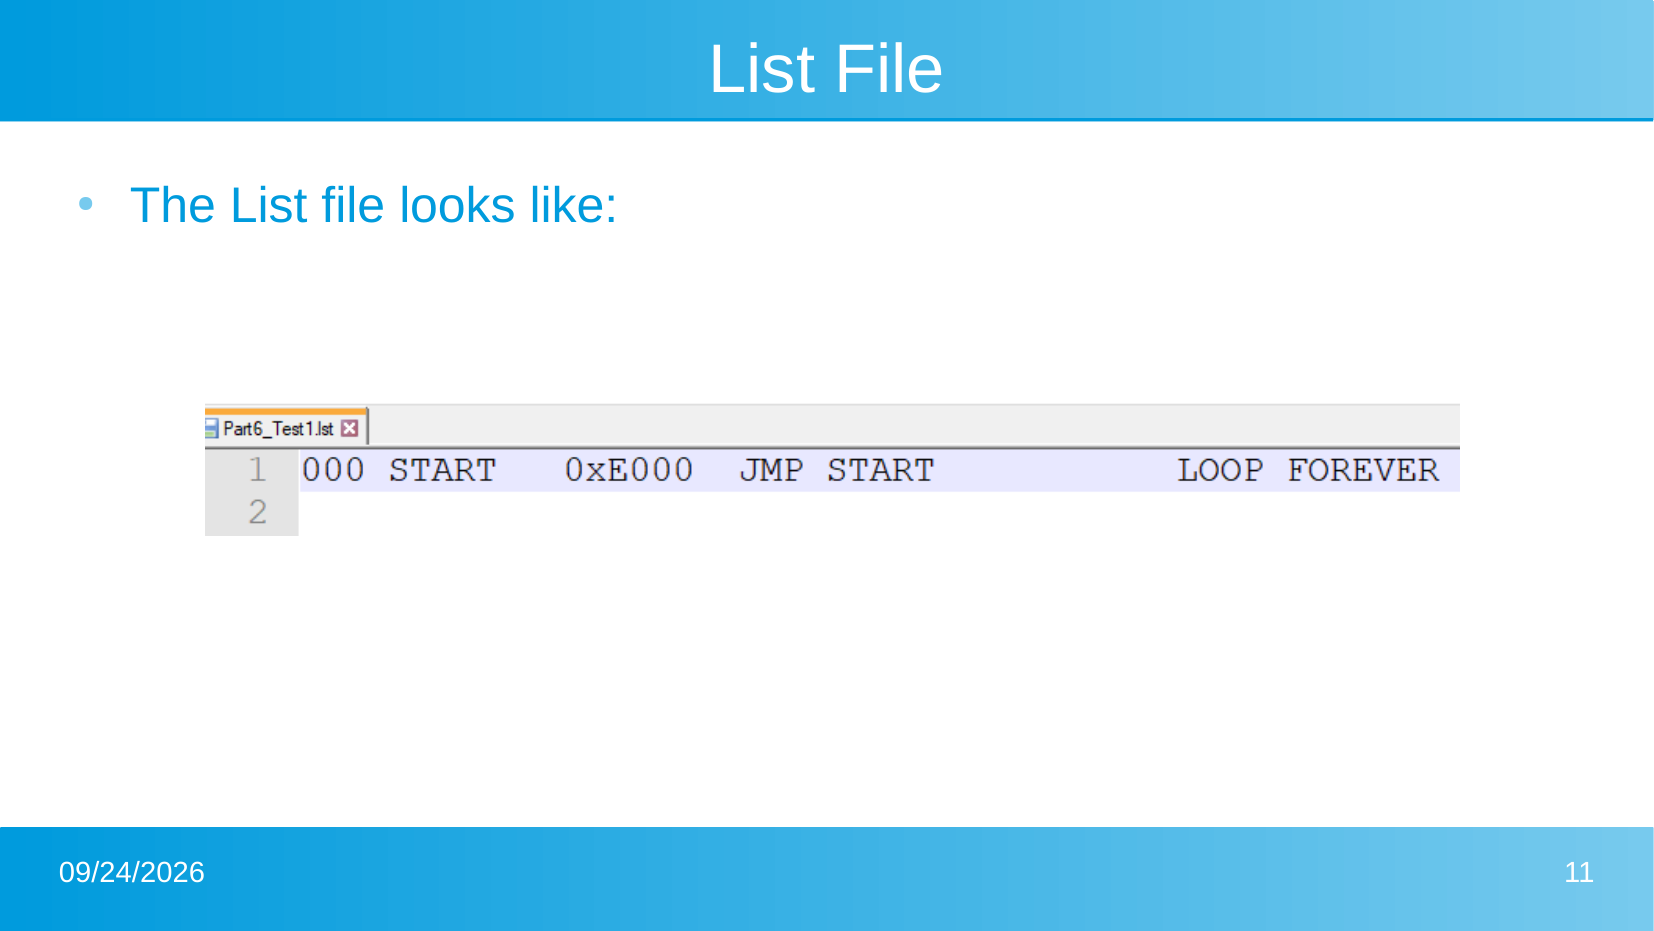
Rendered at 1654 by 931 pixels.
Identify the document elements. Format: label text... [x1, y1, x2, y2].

picture [205, 401, 1460, 536]
title List File [59, 29, 1595, 108]
list The List file looks like: [59, 177, 1595, 338]
